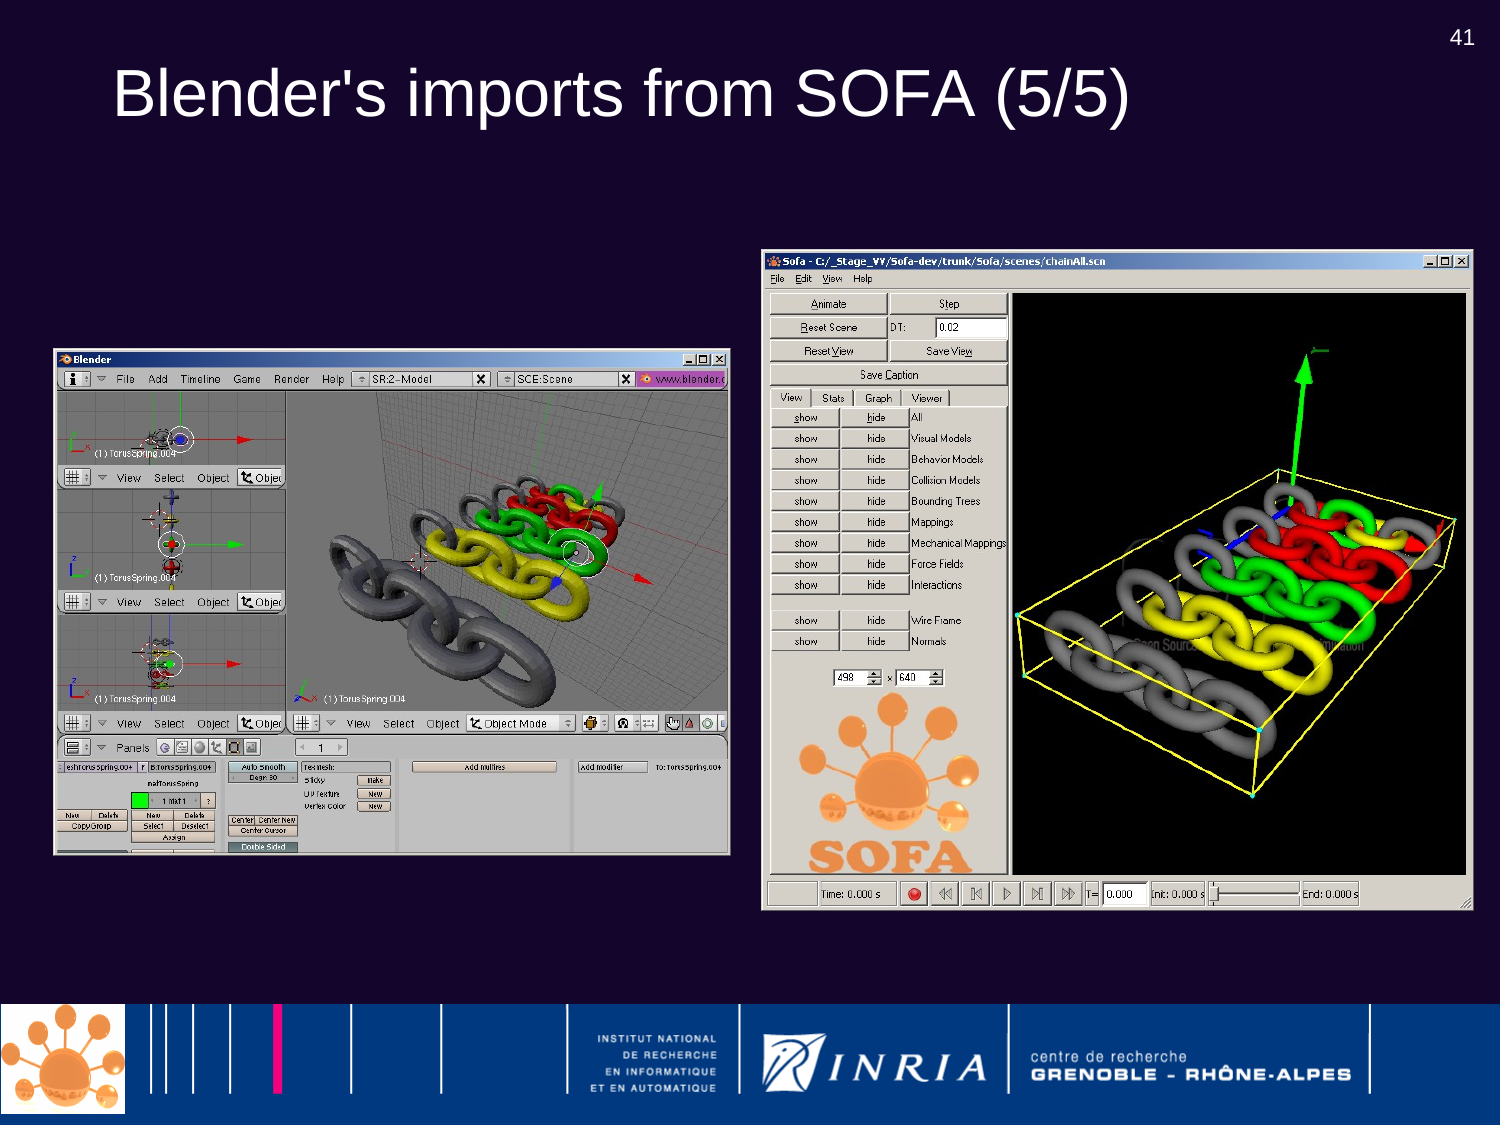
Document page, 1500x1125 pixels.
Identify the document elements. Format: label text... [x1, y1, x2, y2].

title Blender's imports from SOFA (5/5) [112, 7, 1474, 181]
picture [53, 348, 731, 856]
picture [761, 249, 1474, 911]
picture [0, 1004, 1500, 1125]
